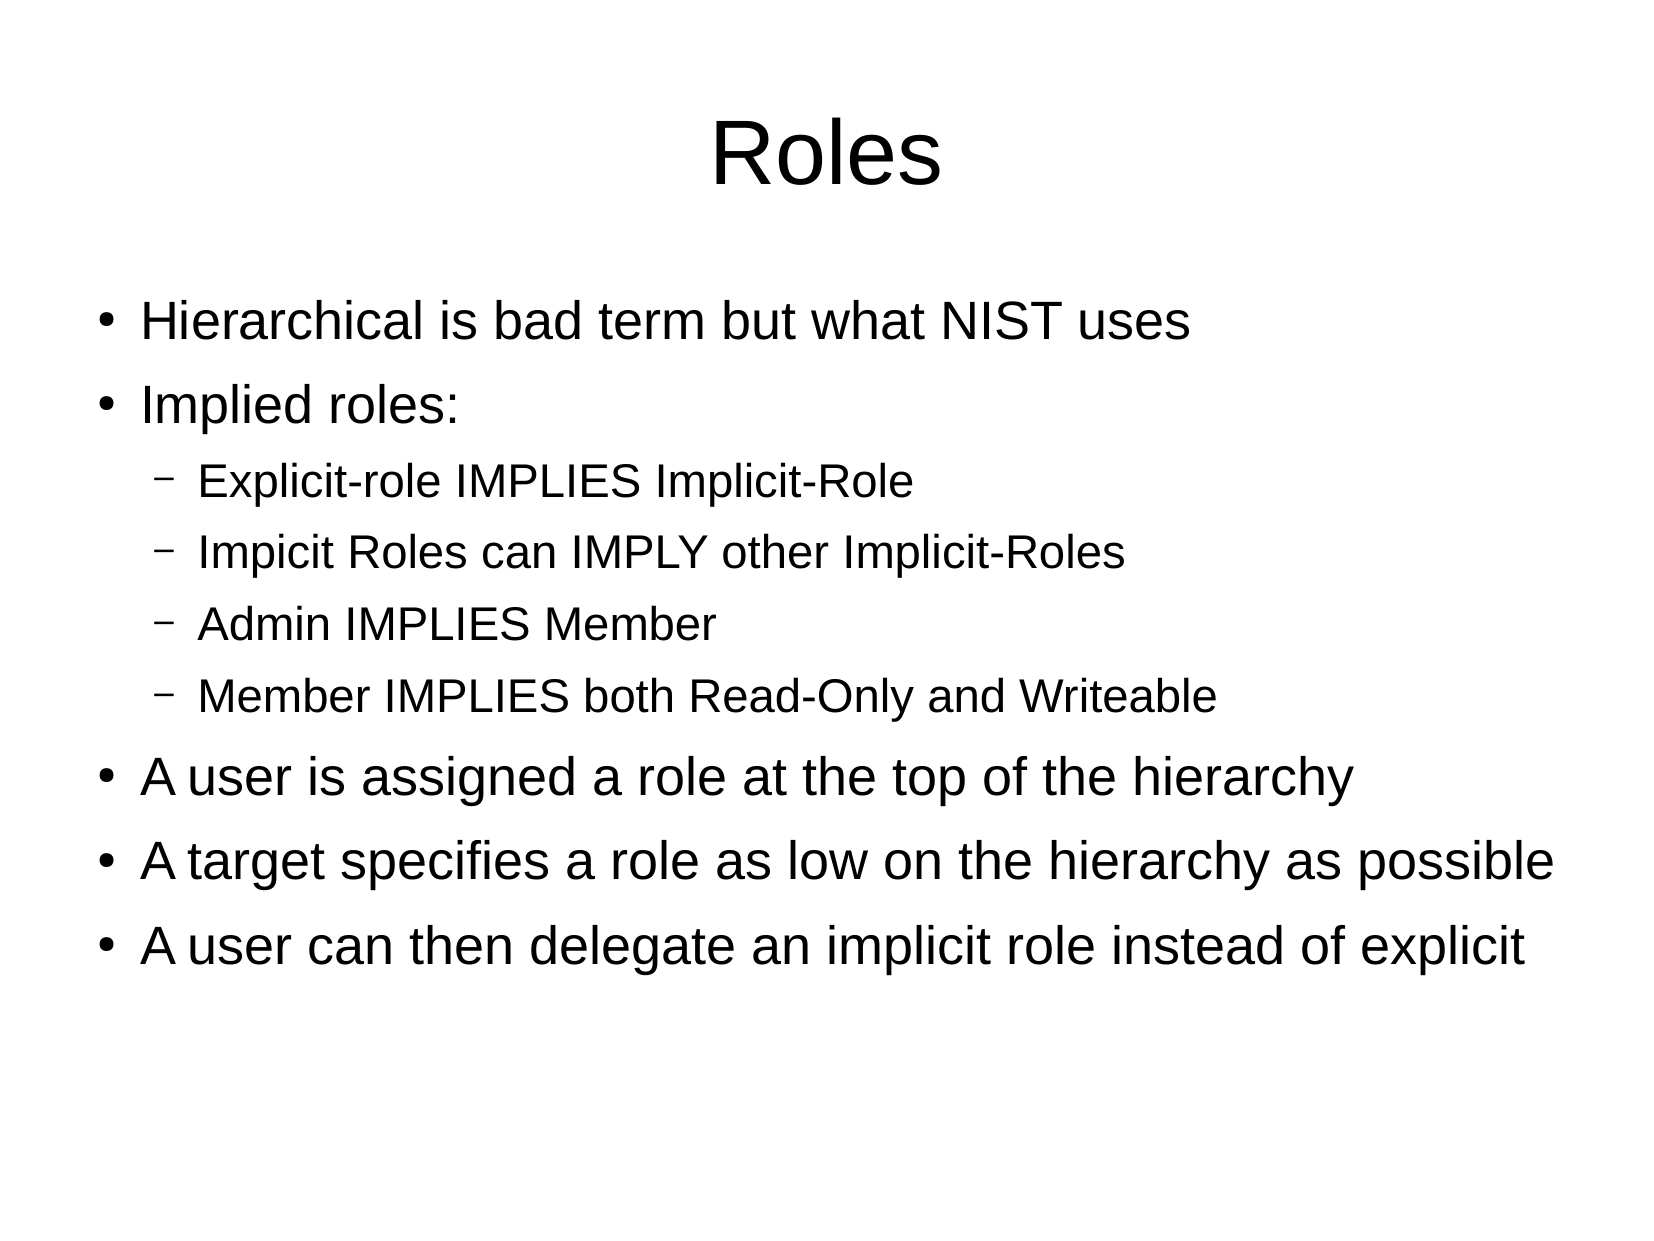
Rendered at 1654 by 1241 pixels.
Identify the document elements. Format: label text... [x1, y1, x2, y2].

title Roles [82, 49, 1571, 257]
list Hierarchical is bad term but what NIST uses Implied roles: Explicit-role IMPLIES Implicit-Role Impicit Roles can IMPLY other Implicit-Roles Admin IMPLIES Member Member IMPLIES both Read-Only and Writeable A user is assigned a role at the top of the hierarchy A target specifies a role as low on the hierarchy as possible A user can then delegate an implicit role instead of explicit [82, 290, 1571, 1010]
